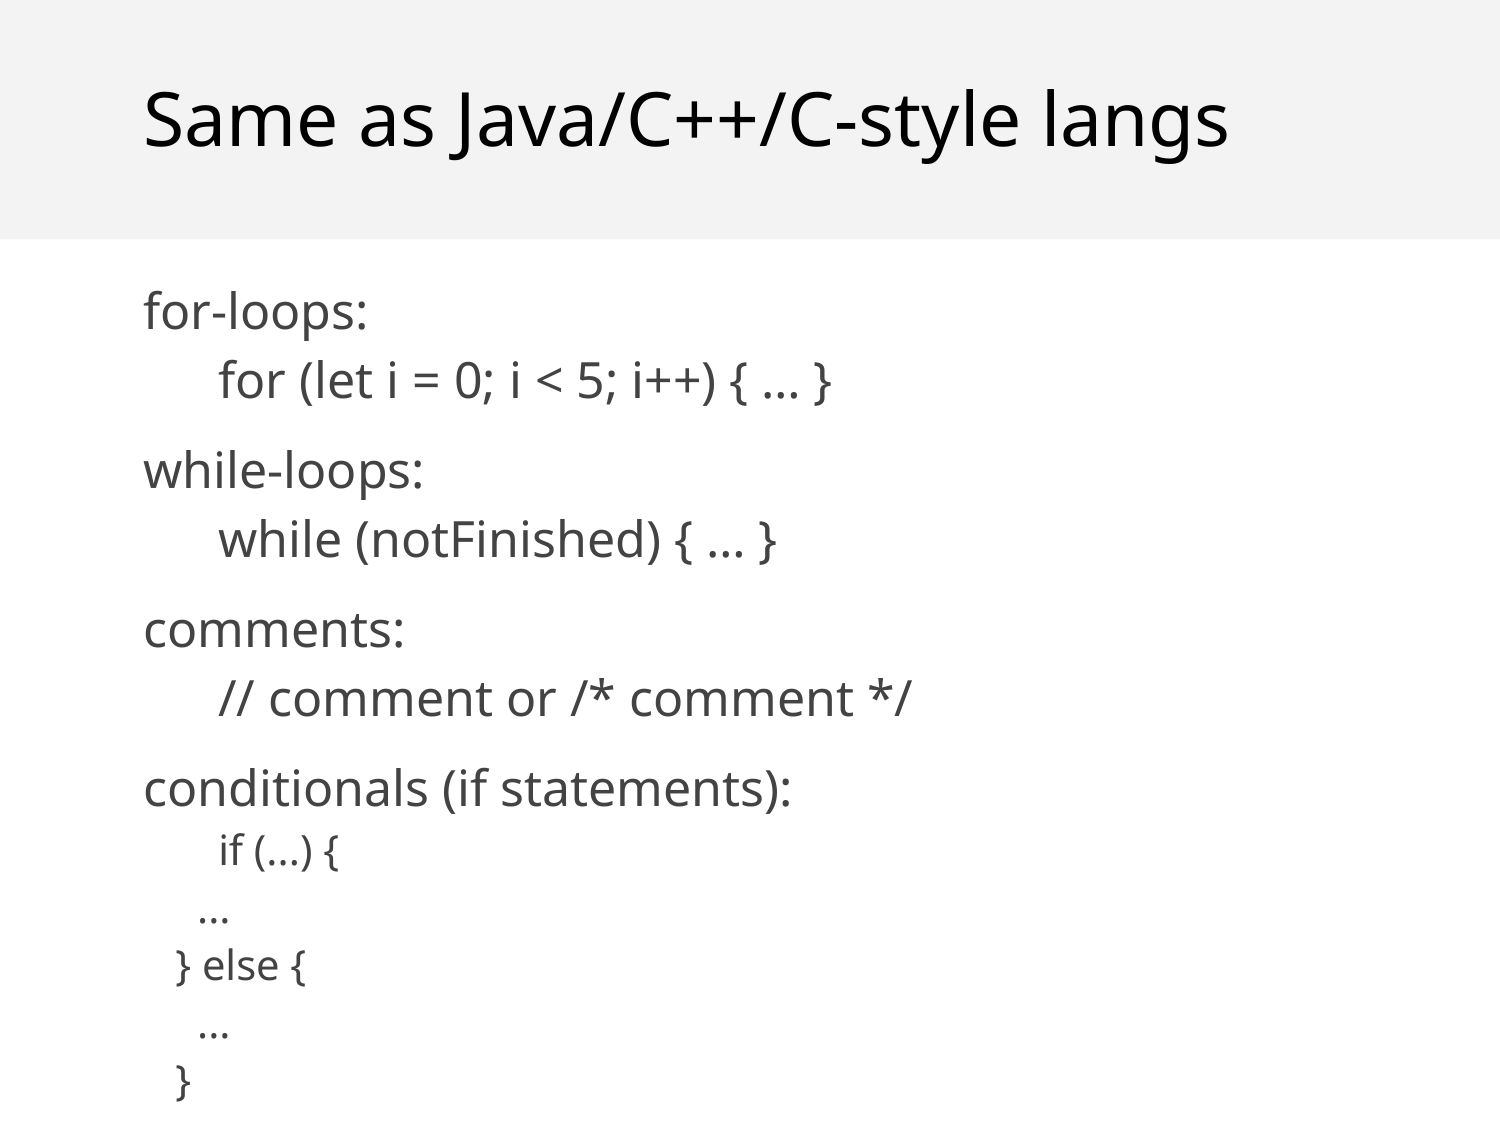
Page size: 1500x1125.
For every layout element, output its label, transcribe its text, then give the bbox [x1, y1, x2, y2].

title Same as Java/C++/C-style langs [128, 56, 1372, 183]
list for-loops: for (let i = 0; i < 5; i++) { … } while-loops: while (notFinished) { … } comments: // comment or /* comment */ conditionals (if statements): if (...) { ... } else { ... } [128, 255, 1372, 1004]
